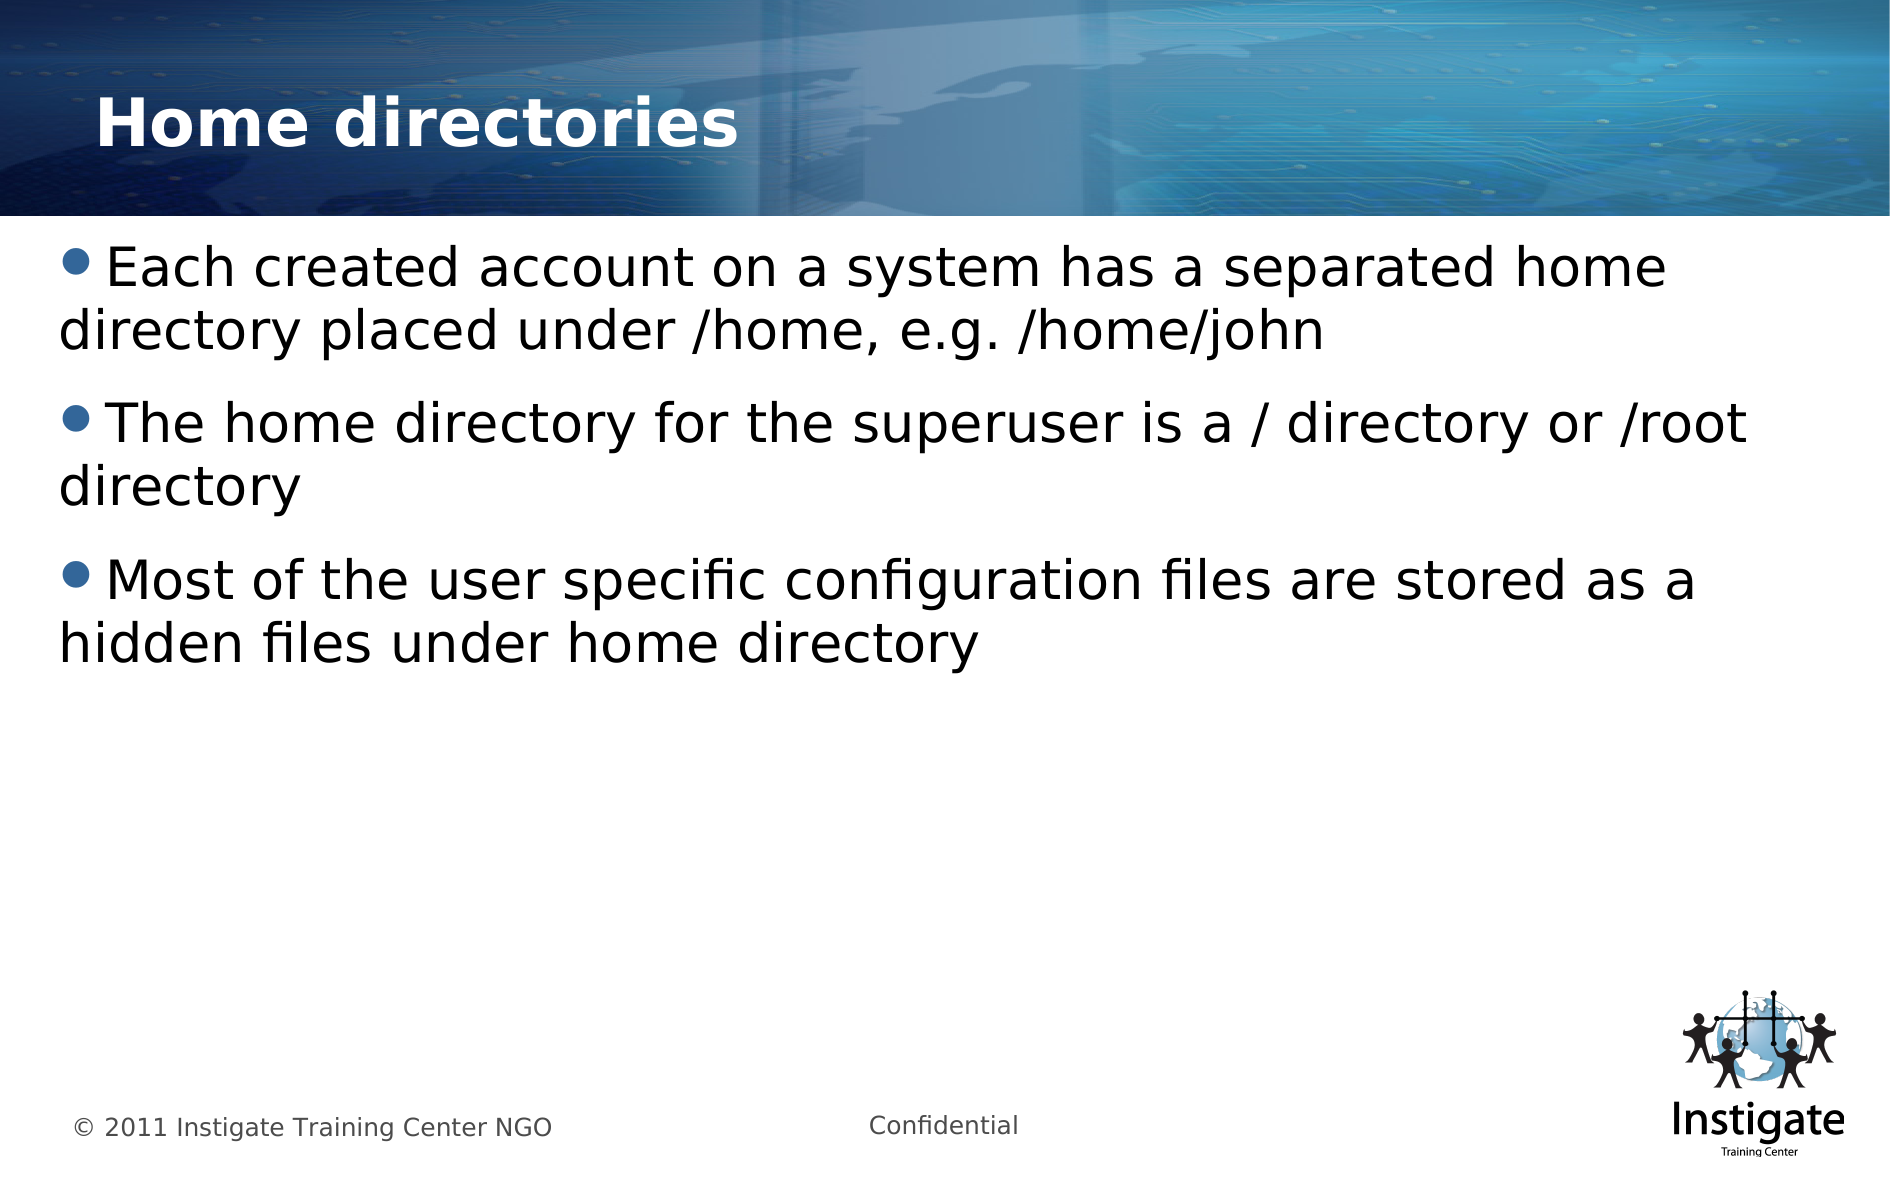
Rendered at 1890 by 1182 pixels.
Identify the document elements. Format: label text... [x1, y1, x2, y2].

picture [1674, 990, 1844, 1157]
list Each created account on a system has a separated home directory placed under /home, e.g. /home/john The home directory for the superuser is a / directory or /root directory Most of the user specific configuration files are stored as a hidden files under home directory [59, 236, 1831, 1001]
title Home directories [94, 54, 1793, 210]
picture [0, 0, 1890, 216]
